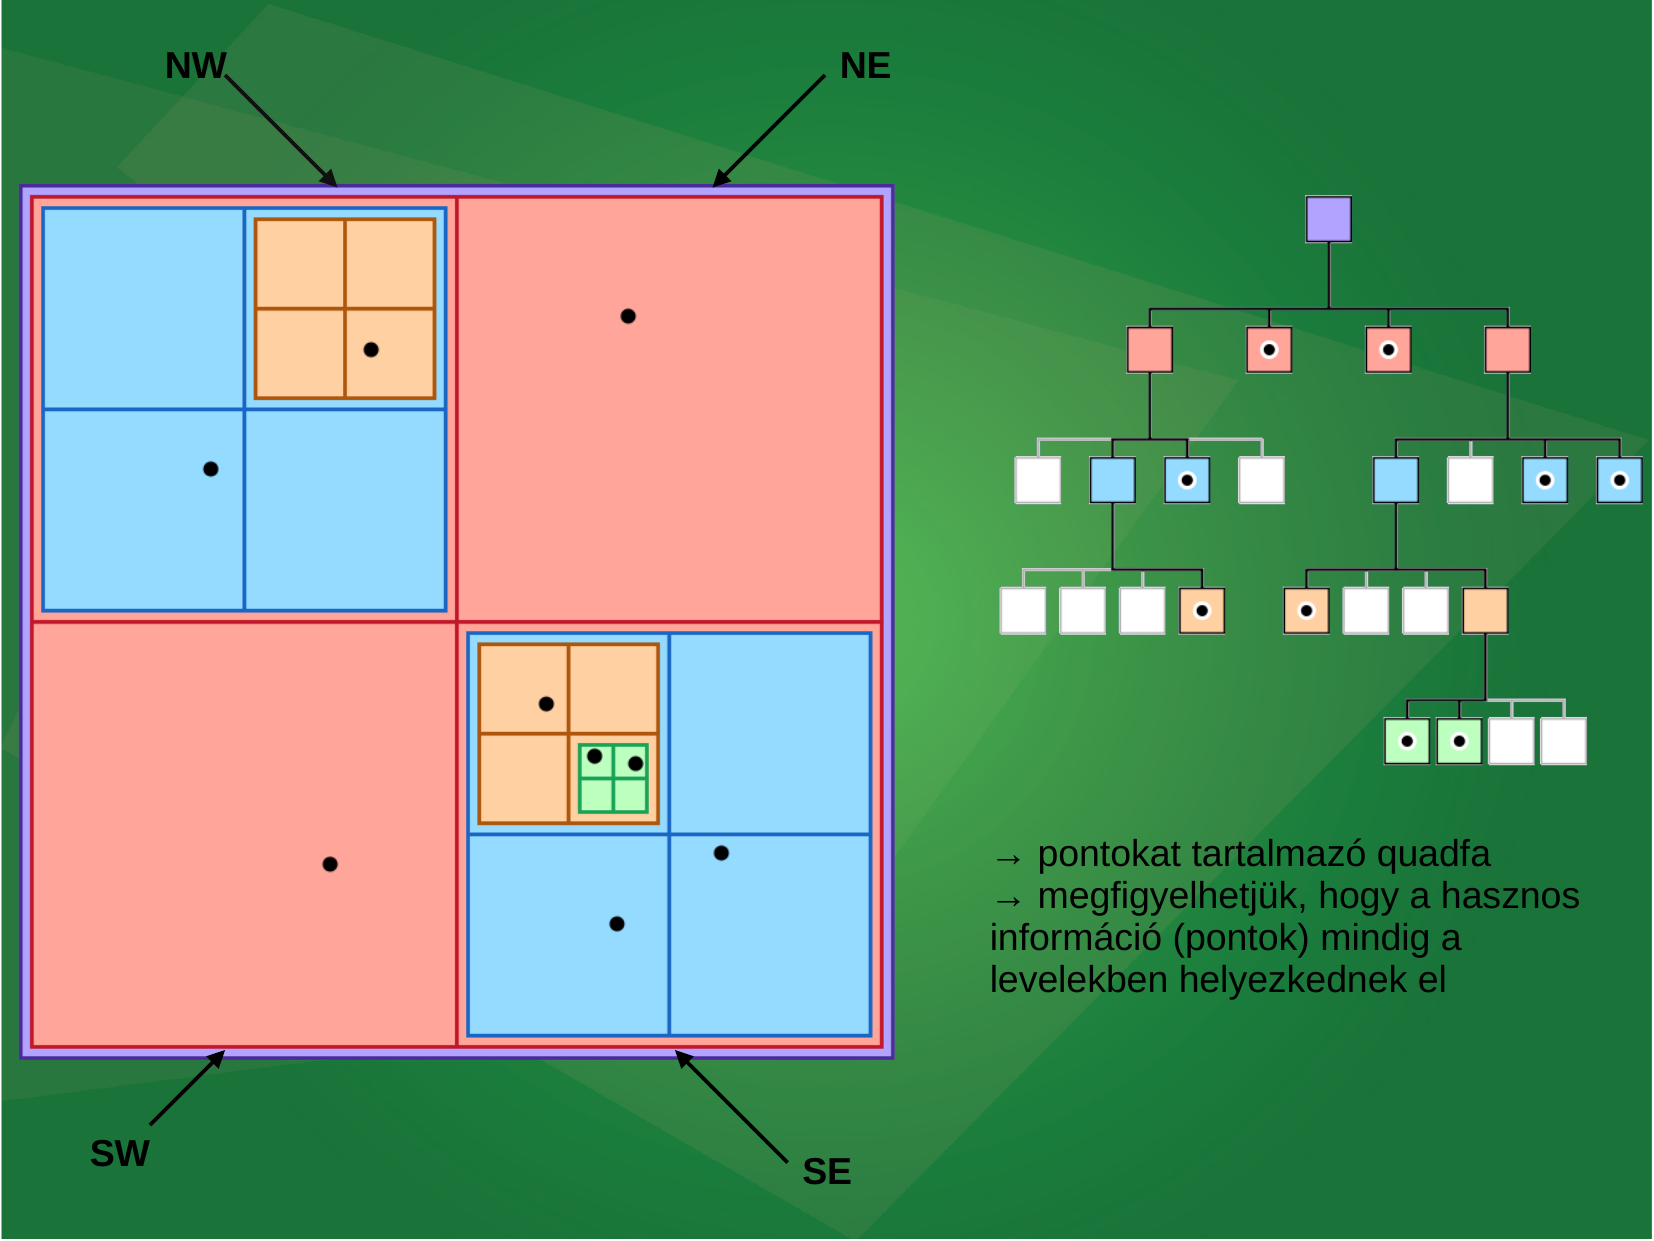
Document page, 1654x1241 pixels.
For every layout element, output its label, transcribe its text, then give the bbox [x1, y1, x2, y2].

text_box SW [75, 1125, 188, 1182]
text_box → pontokat tartalmazó quadfa → megfigyelhetjük, hogy a hasznos információ (pontok) mindig a levelekben helyezkednek el [975, 825, 1613, 1008]
picture [0, 0, 1654, 1241]
text_box NE [825, 37, 938, 95]
text_box NW [150, 37, 263, 95]
text_box SE [787, 1143, 901, 1201]
